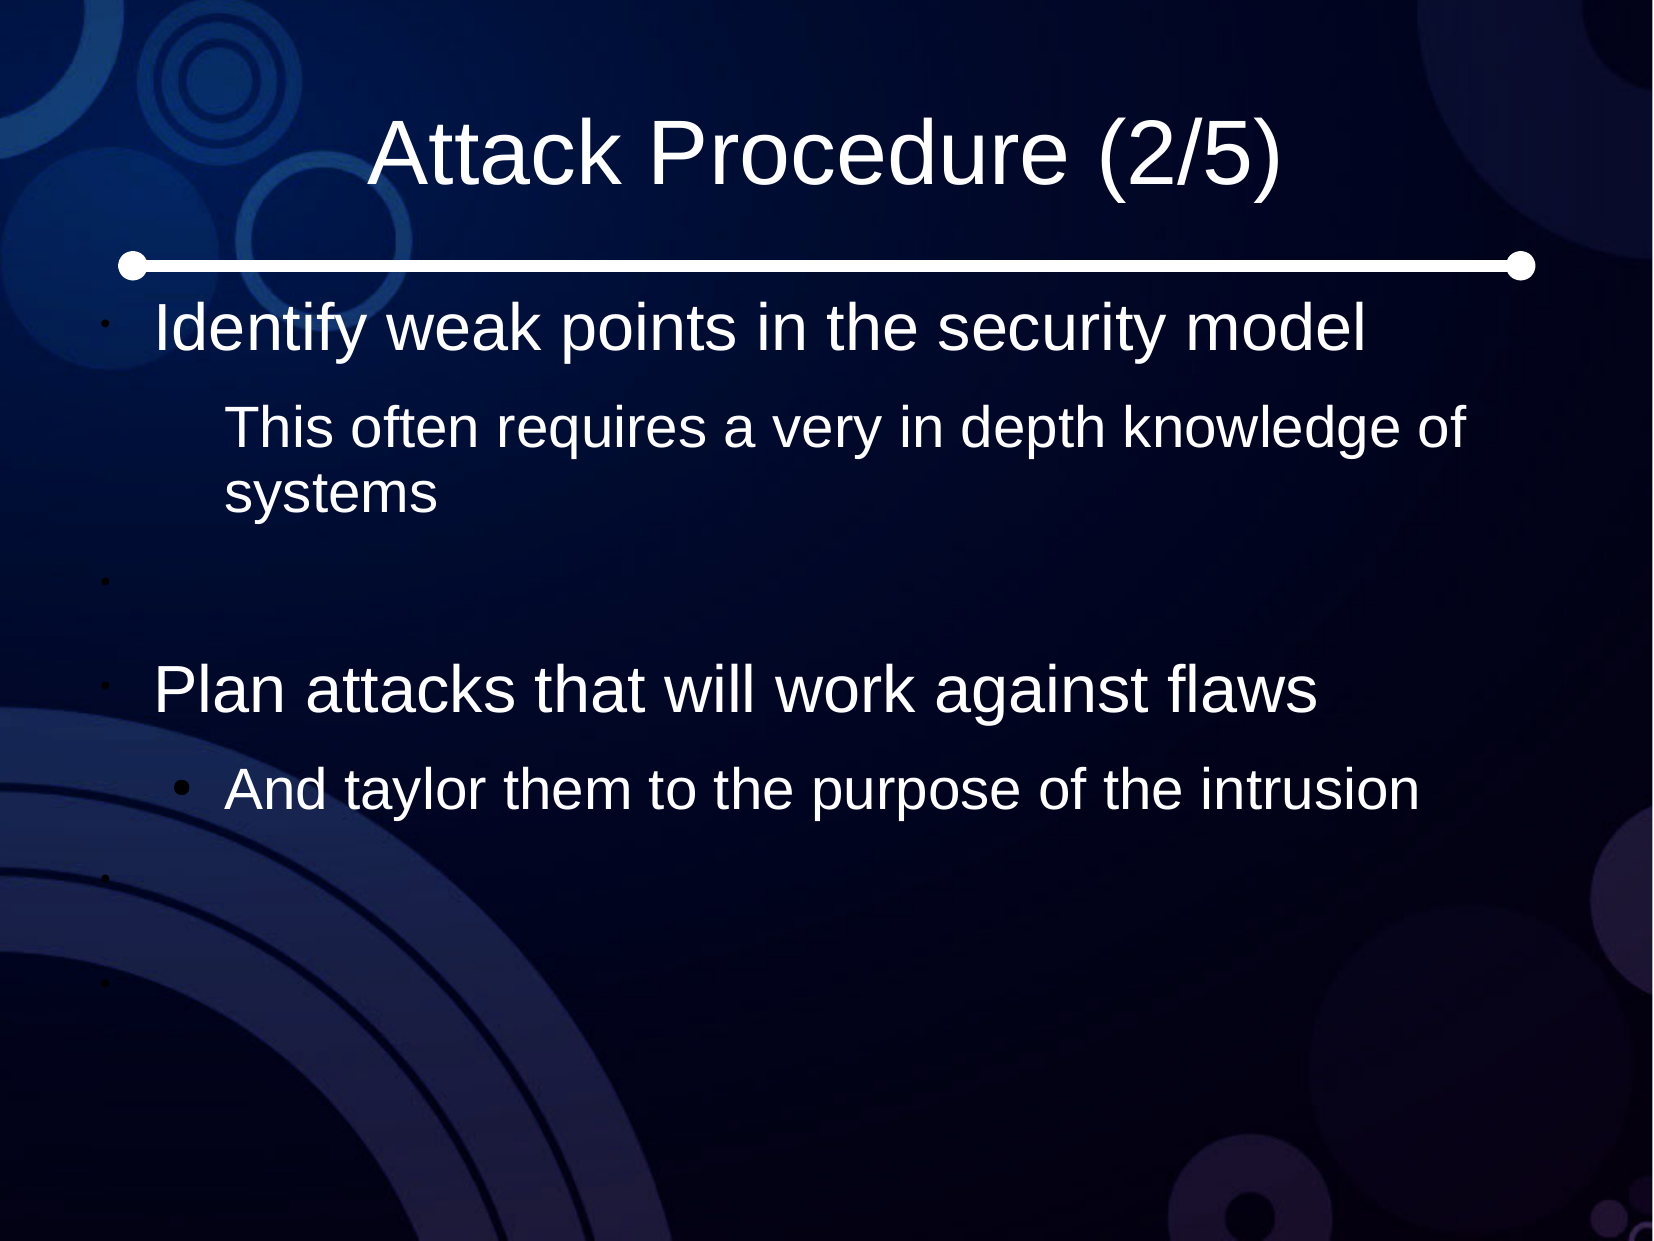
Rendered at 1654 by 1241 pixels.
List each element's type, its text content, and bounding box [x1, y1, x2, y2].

title Attack Procedure (2/5) [82, 49, 1571, 257]
picture [0, 0, 1653, 1241]
list Identify weak points in the security model This often requires a very in depth knowledge of systems Plan attacks that will work against flaws And taylor them to the purpose of the intrusion [82, 290, 1571, 1094]
